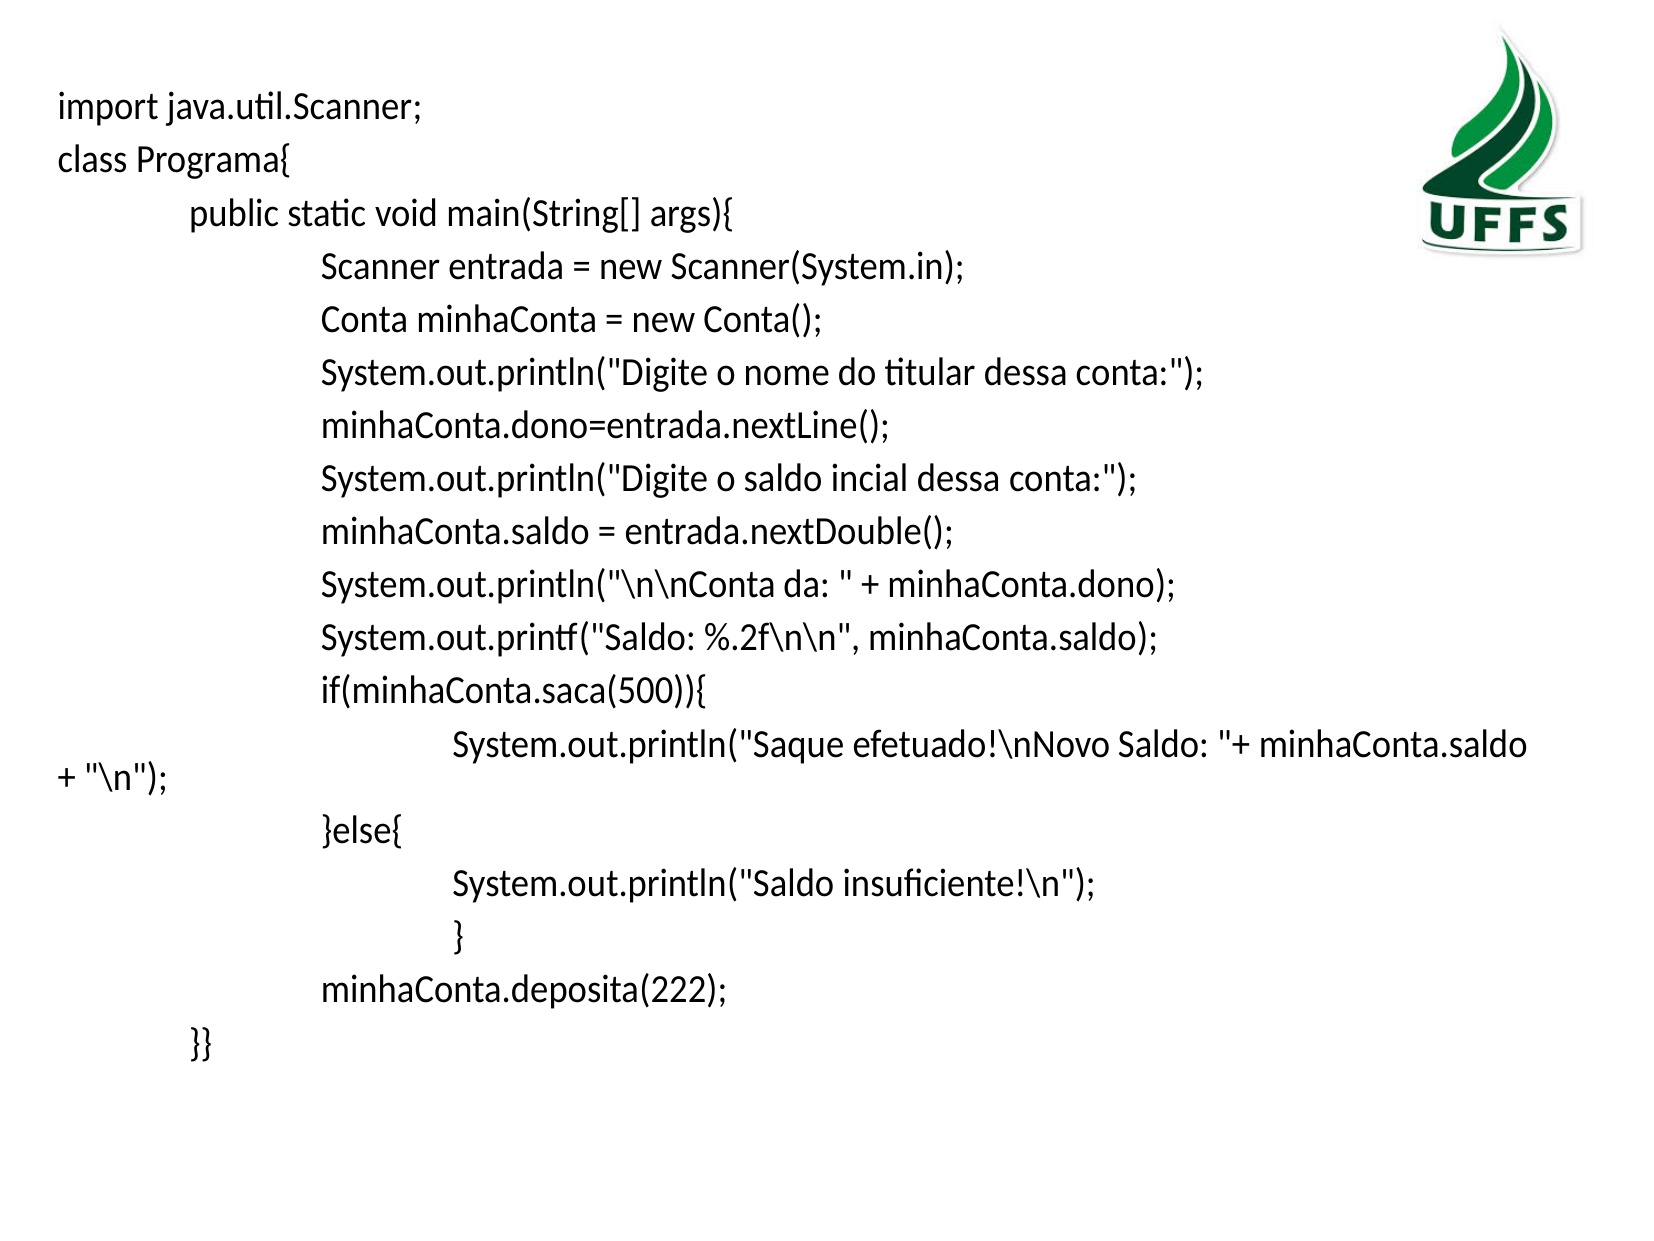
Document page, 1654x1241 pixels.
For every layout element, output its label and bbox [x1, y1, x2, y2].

picture [35, 20, 1624, 1134]
